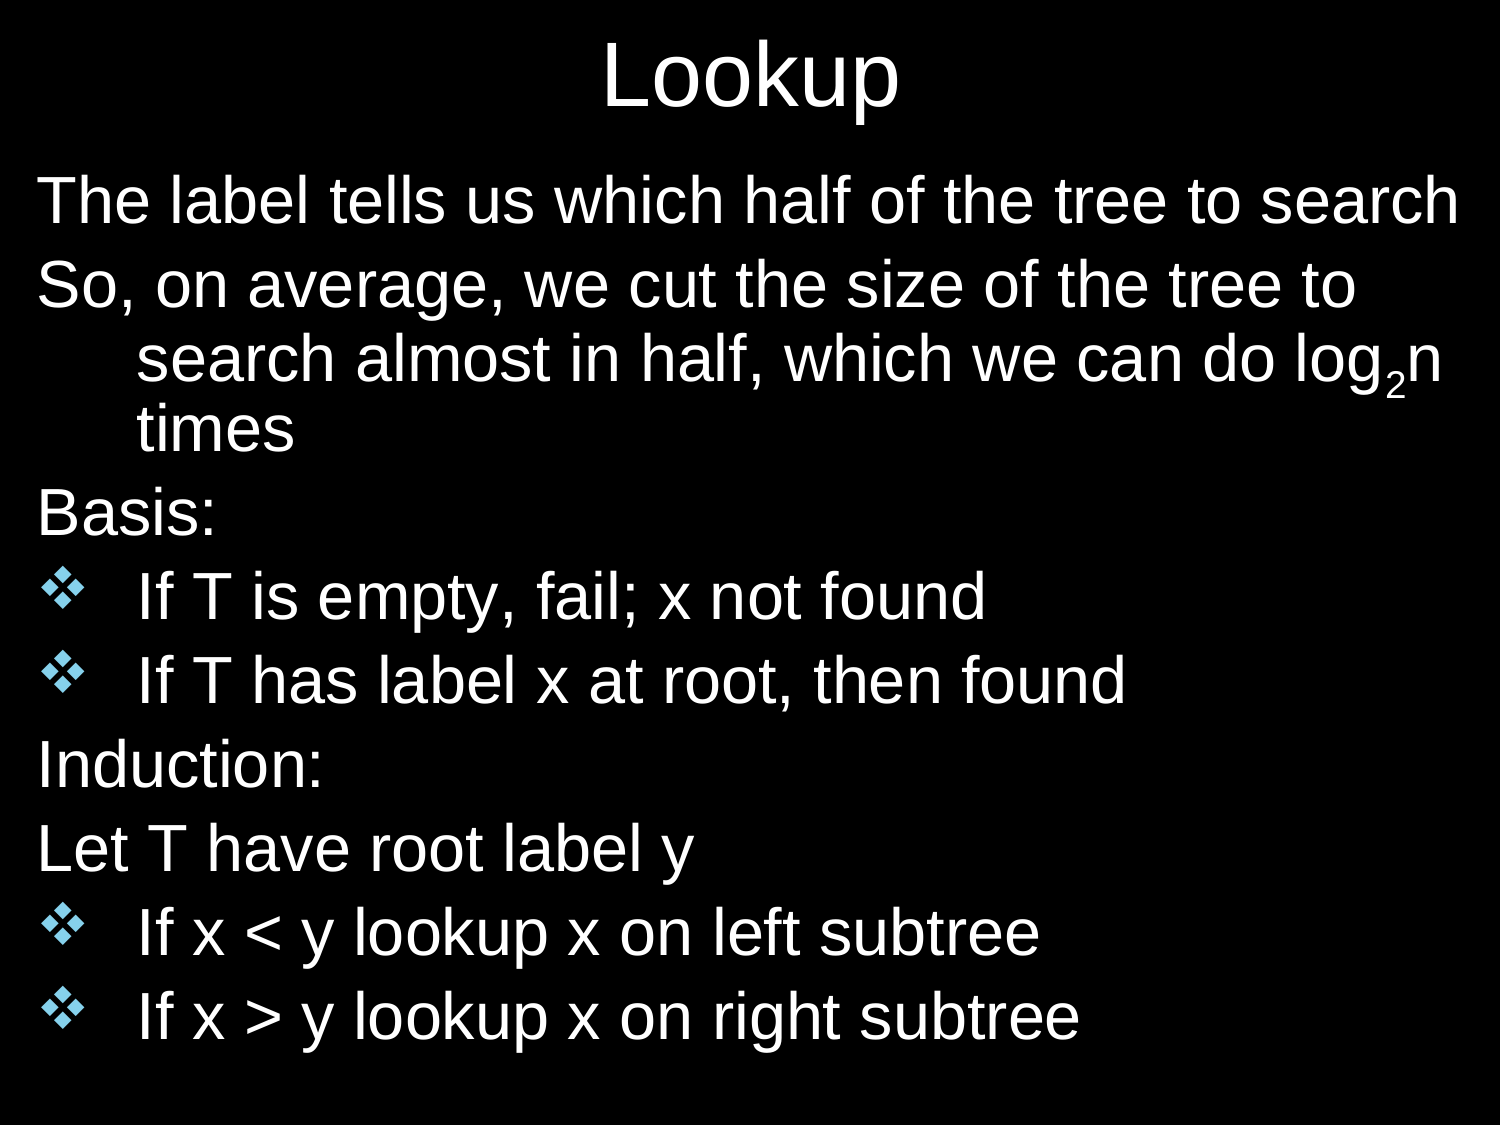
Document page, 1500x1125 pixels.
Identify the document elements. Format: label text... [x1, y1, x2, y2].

list The label tells us which half of the tree to search So, on average, we cut the size of the tree to search almost in half, which we can do log2n times Basis: If T is empty, fail; x not found If T has label x at root, then found Induction: Let T have root label y If x < y lookup x on left subtree If x > y lookup x on right subtree [22, 162, 1482, 1125]
title Lookup [22, 16, 1480, 134]
